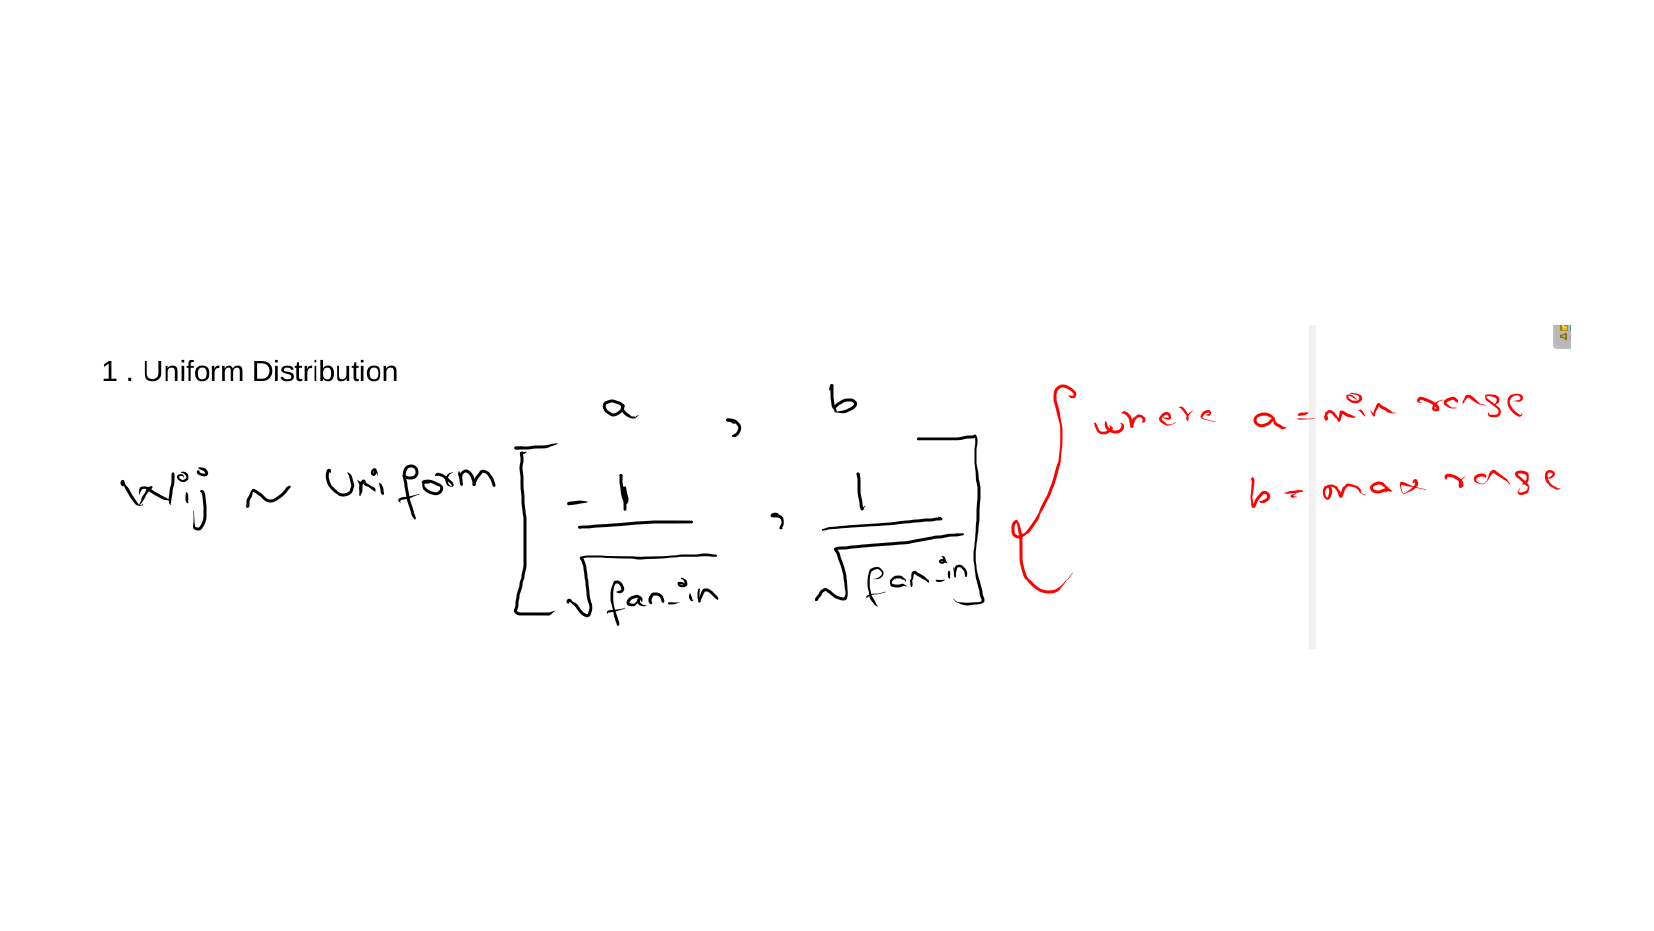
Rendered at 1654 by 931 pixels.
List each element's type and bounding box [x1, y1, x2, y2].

picture [82, 325, 1571, 649]
